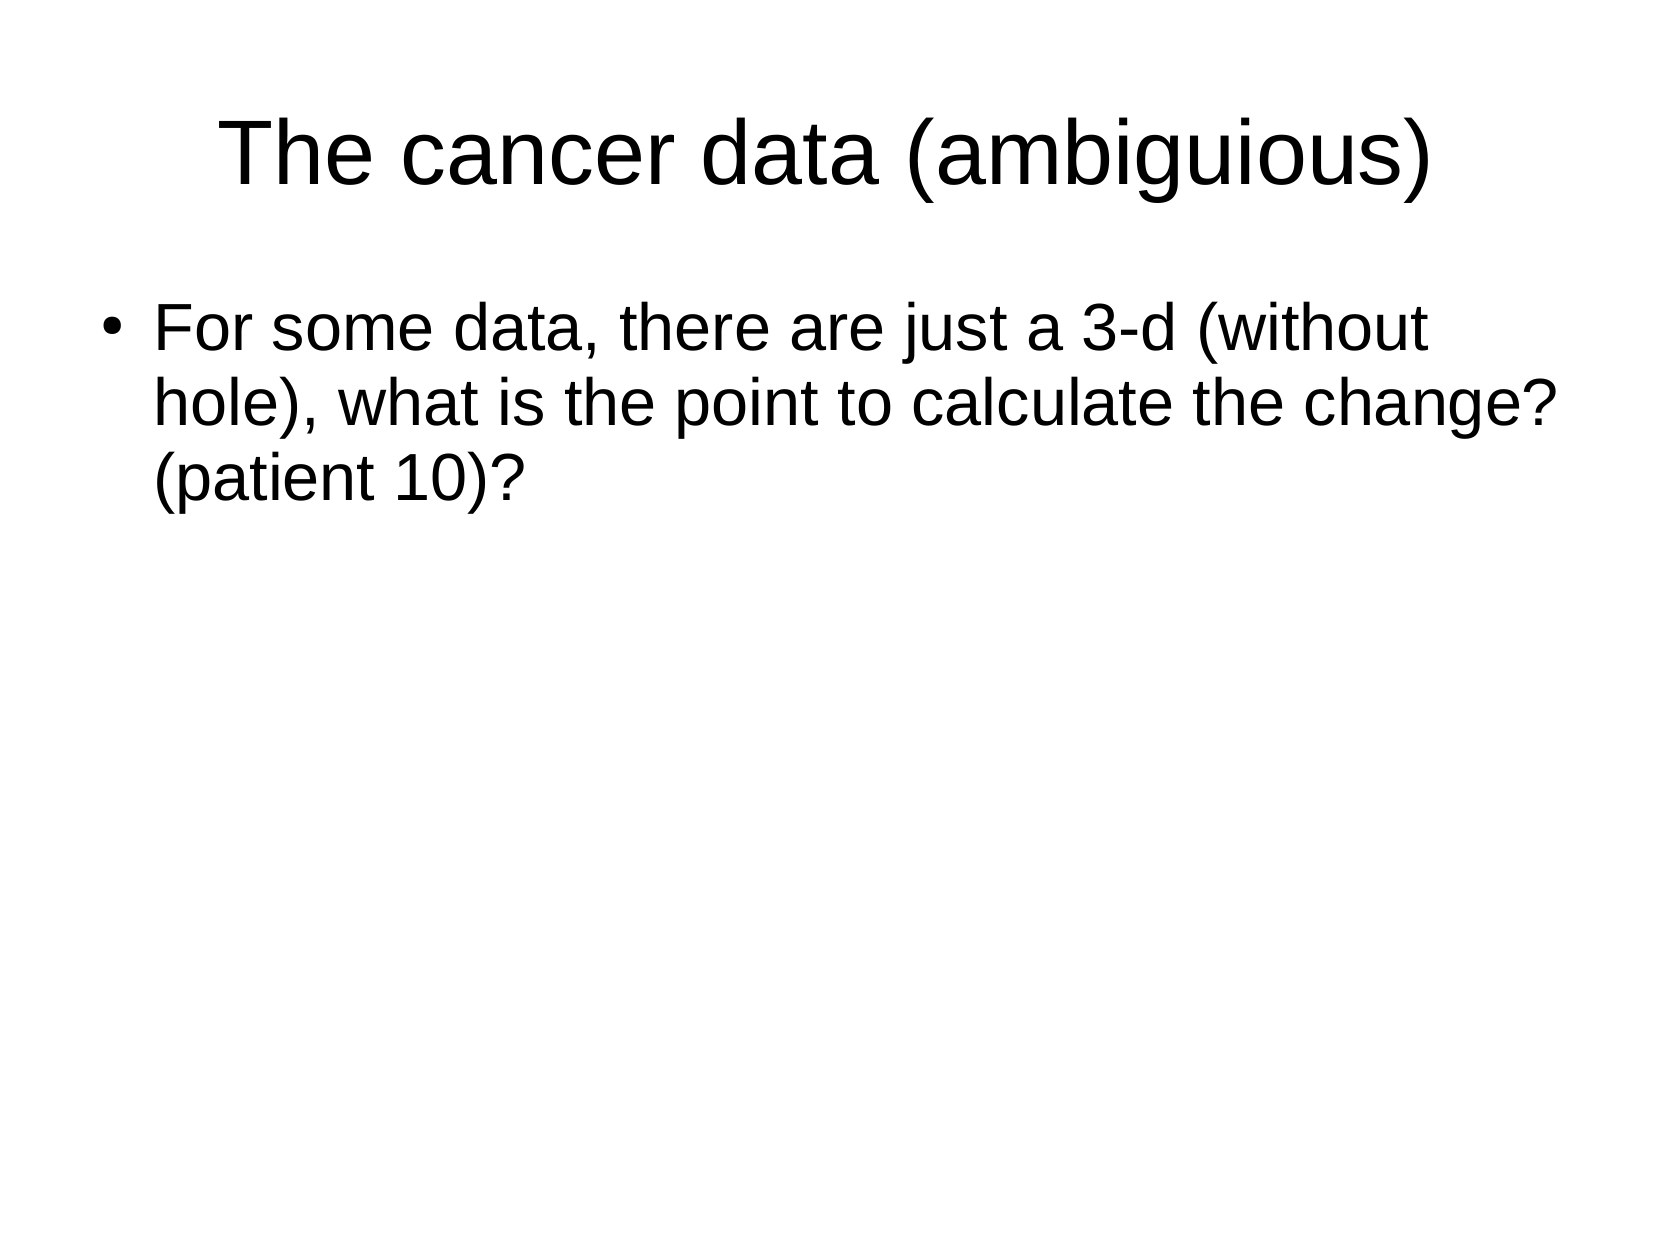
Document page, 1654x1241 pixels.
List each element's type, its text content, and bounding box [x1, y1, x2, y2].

list For some data, there are just a 3-d (without hole), what is the point to calculate the change? (patient 10)? [82, 290, 1571, 1010]
title The cancer data (ambiguious) [82, 49, 1571, 257]
